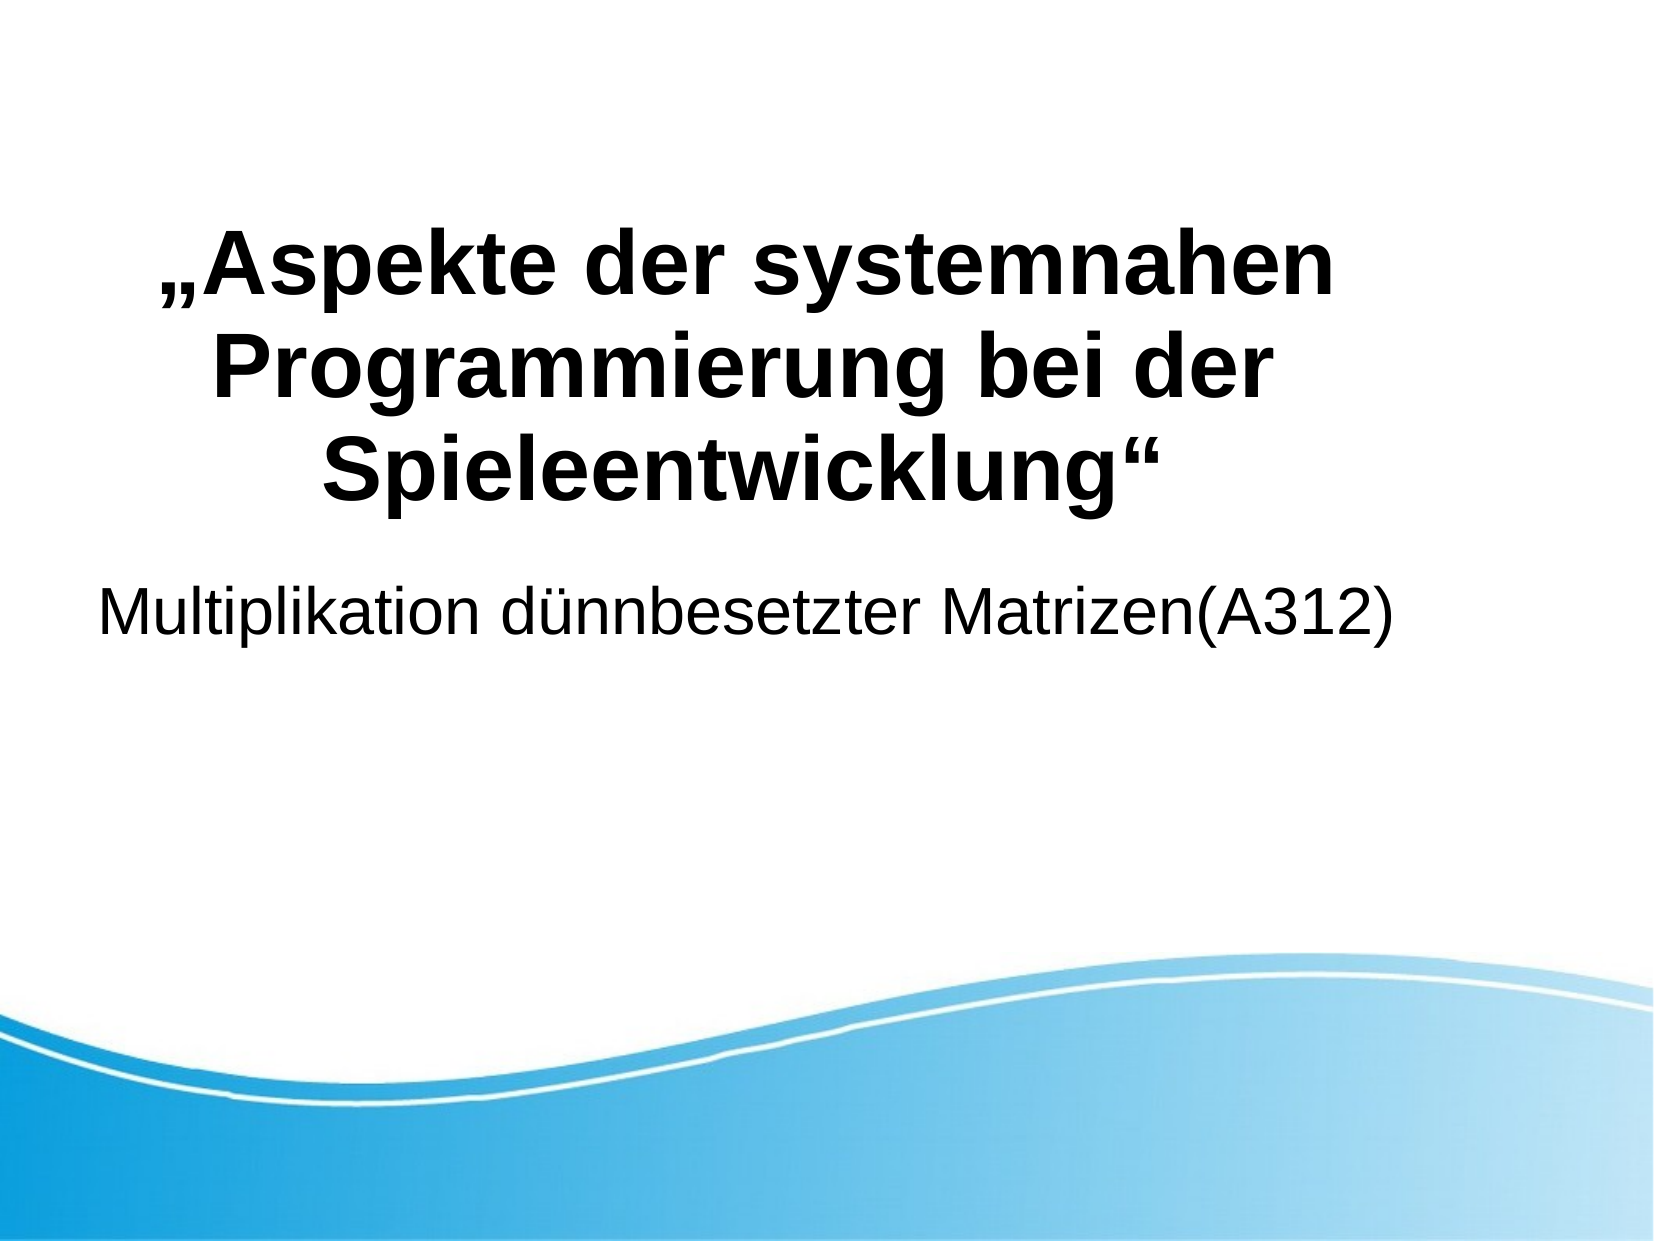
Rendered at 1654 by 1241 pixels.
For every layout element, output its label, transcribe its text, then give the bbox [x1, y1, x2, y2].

title „Aspekte der systemnahen Programmierung bei der Spieleentwicklung“ [0, 212, 1489, 507]
title Multiplikation dünnbesetzter Matrizen(A312) [0, 507, 1489, 715]
picture [0, 952, 1654, 1241]
